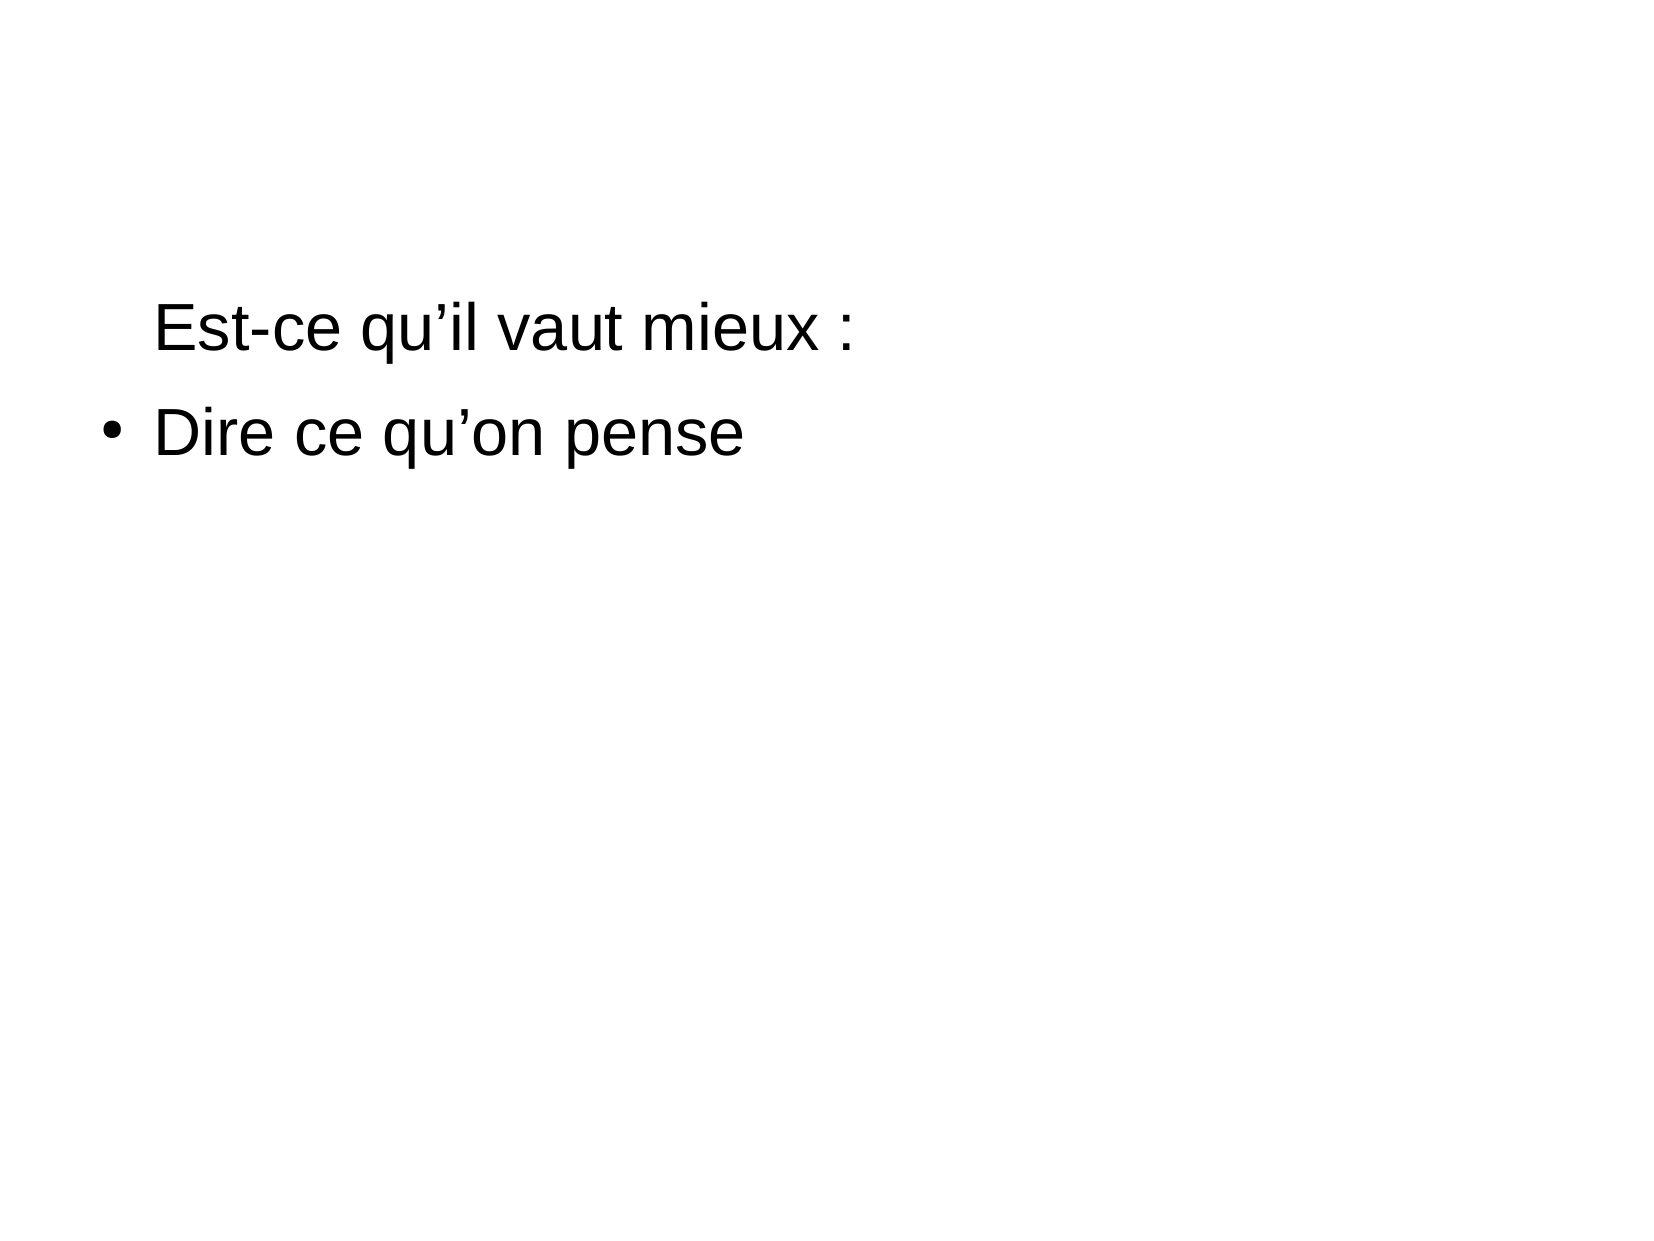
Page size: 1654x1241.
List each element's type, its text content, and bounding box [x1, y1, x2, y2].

list Est-ce qu’il vaut mieux : Dire ce qu’on pense [82, 290, 1571, 1010]
